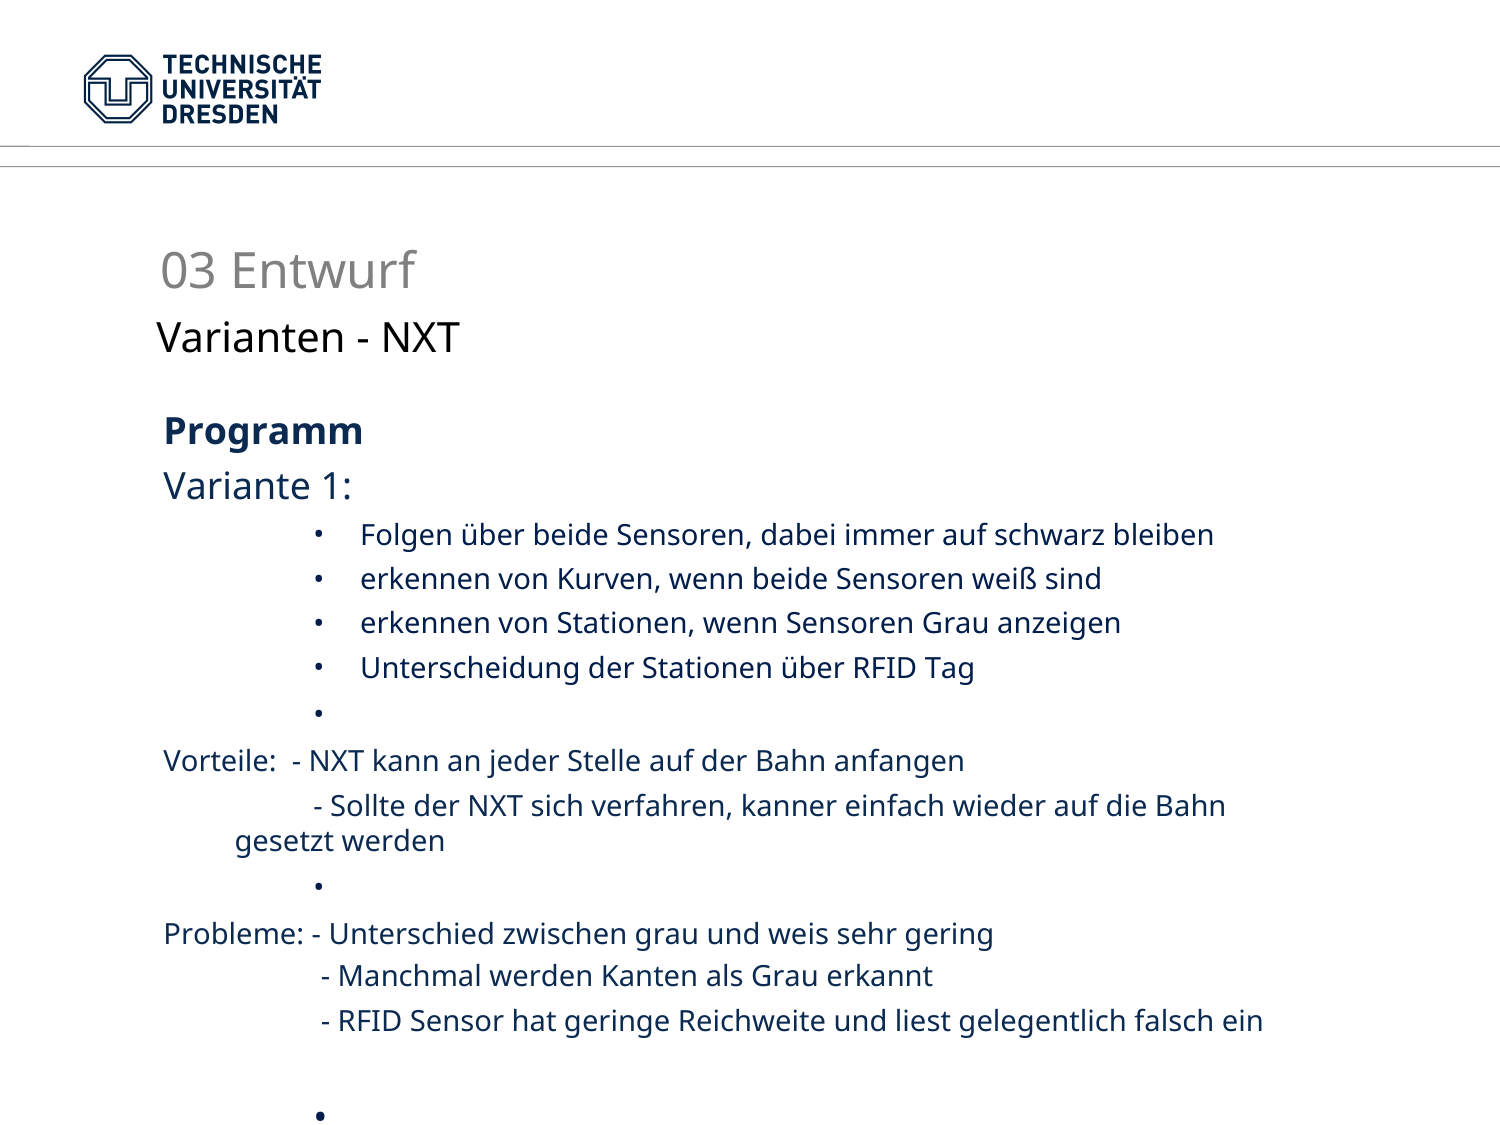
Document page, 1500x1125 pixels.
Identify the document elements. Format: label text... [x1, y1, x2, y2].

picture [83, 54, 321, 124]
text_box 03 Entwurf [160, 231, 1392, 307]
text_box Programm Variante 1: Folgen über beide Sensoren, dabei immer auf schwarz bleiben erkennen von Kurven, wenn beide Sensoren weiß sind erkennen von Stationen, wenn Sensoren Grau anzeigen Unterscheidung der Stationen über RFID Tag Vorteile: - NXT kann an jeder Stelle auf der Bahn anfangen - Sollte der NXT sich verfahren, kanner einfach wieder auf die Bahn gesetzt werden Probleme: - Unterschied zwischen grau und weis sehr gering - Manchmal werden Kanten als Grau erkannt - RFID Sensor hat geringe Reichweite und liest gelegentlich falsch ein [163, 399, 1389, 1125]
text_box Varianten - NXT [156, 299, 1388, 363]
